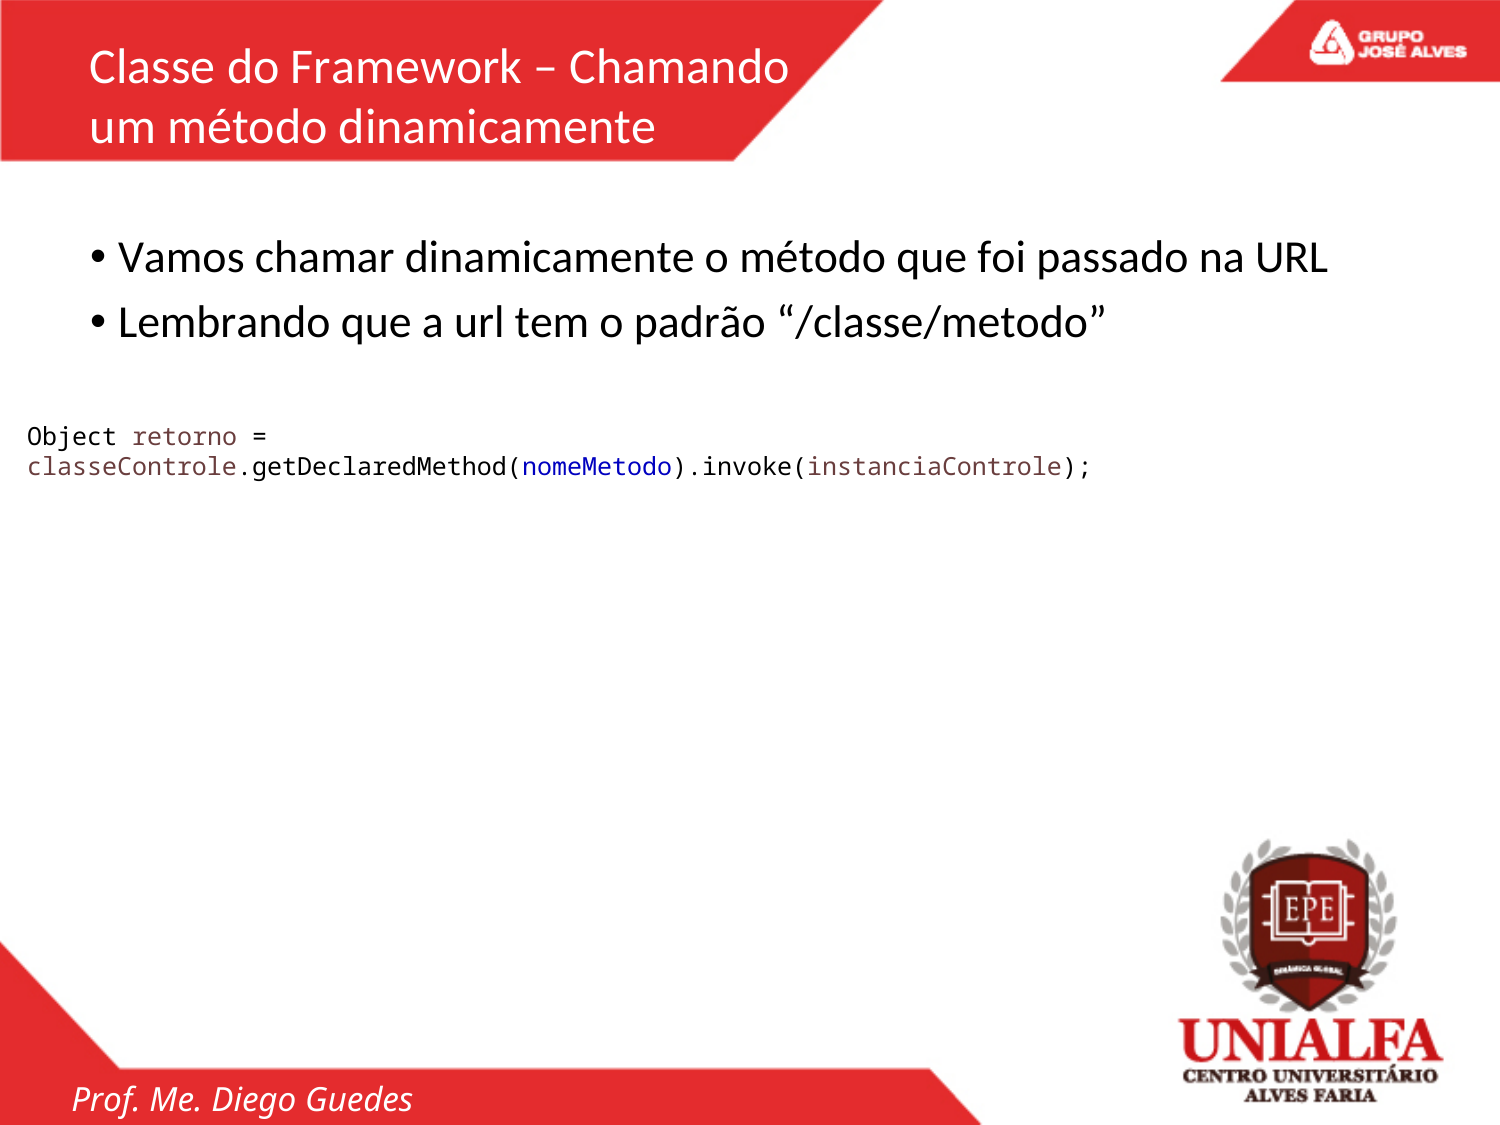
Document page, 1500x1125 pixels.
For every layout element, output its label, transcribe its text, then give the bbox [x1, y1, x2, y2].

picture [0, 0, 1500, 1125]
text_box Object retorno = classeControle.getDeclaredMethod(nomeMetodo).invoke(instanciaControle); [12, 413, 75, 459]
text_box Prof. Me. Diego Guedes [56, 1070, 711, 1125]
text_box Classe do Framework – Chamando um método dinamicamente [75, 25, 851, 161]
list Vamos chamar dinamicamente o método que foi passado na URL Lembrando que a url tem o padrão “/classe/metodo” [75, 225, 1426, 933]
